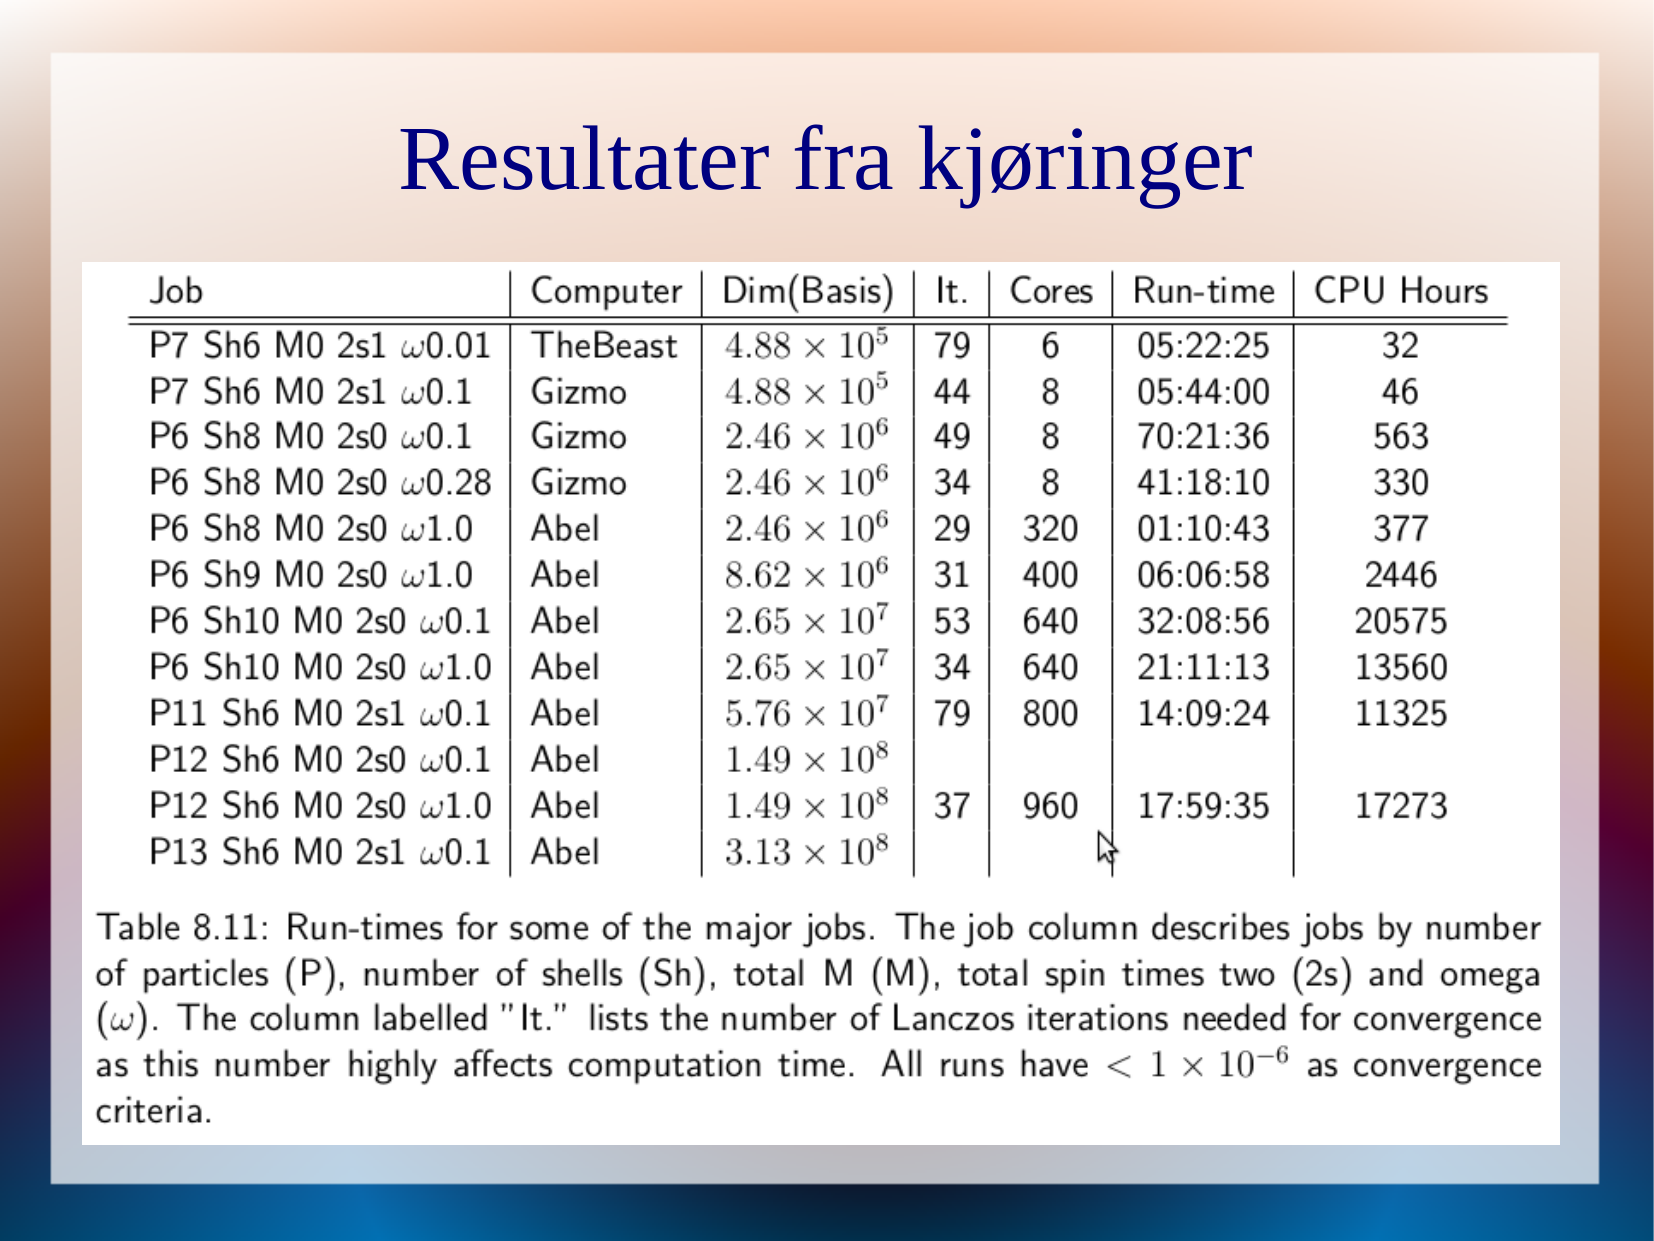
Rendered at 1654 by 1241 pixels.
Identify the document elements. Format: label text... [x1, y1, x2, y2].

picture [0, 0, 1654, 1241]
title Resultater fra kjøringer [82, 55, 1571, 263]
